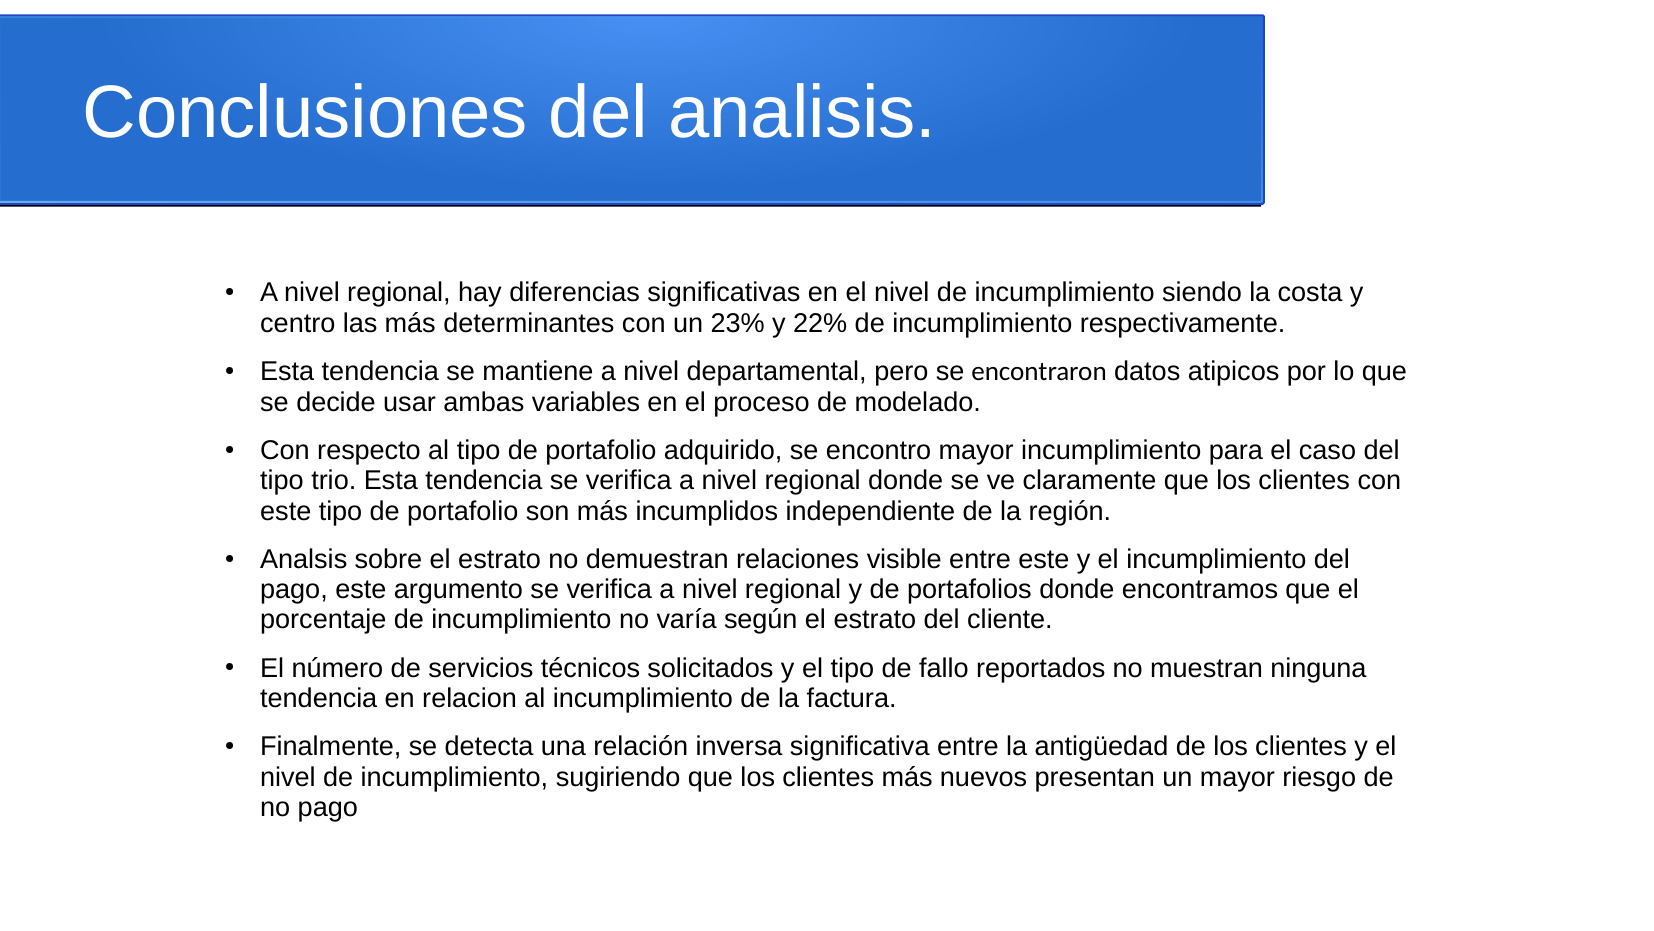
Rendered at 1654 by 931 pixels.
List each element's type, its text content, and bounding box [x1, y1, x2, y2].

text_box A nivel regional, hay diferencias significativas en el nivel de incumplimiento siendo la costa y centro las más determinantes con un 23% y 22% de incumplimiento respectivamente. Esta tendencia se mantiene a nivel departamental, pero se encontraron datos atipicos por lo que se decide usar ambas variables en el proceso de modelado. Con respecto al tipo de portafolio adquirido, se encontro mayor incumplimiento para el caso del tipo trio. Esta tendencia se verifica a nivel regional donde se ve claramente que los clientes con este tipo de portafolio son más incumplidos independiente de la región. Analsis sobre el estrato no demuestran relaciones visible entre este y el incumplimiento del pago, este argumento se verifica a nivel regional y de portafolios donde encontramos que el porcentaje de incumplimiento no varía según el estrato del cliente. El número de servicios técnicos solicitados y el tipo de fallo reportados no muestran ninguna tendencia en relacion al incumplimiento de la factura. Finalmente, se detecta una relación inversa significativa entre la antigüedad de los clientes y el nivel de incumplimiento, sugiriendo que los clientes más nuevos presentan un mayor riesgo de no pago [210, 270, 1426, 830]
title Conclusiones del analisis. [82, 35, 1235, 189]
